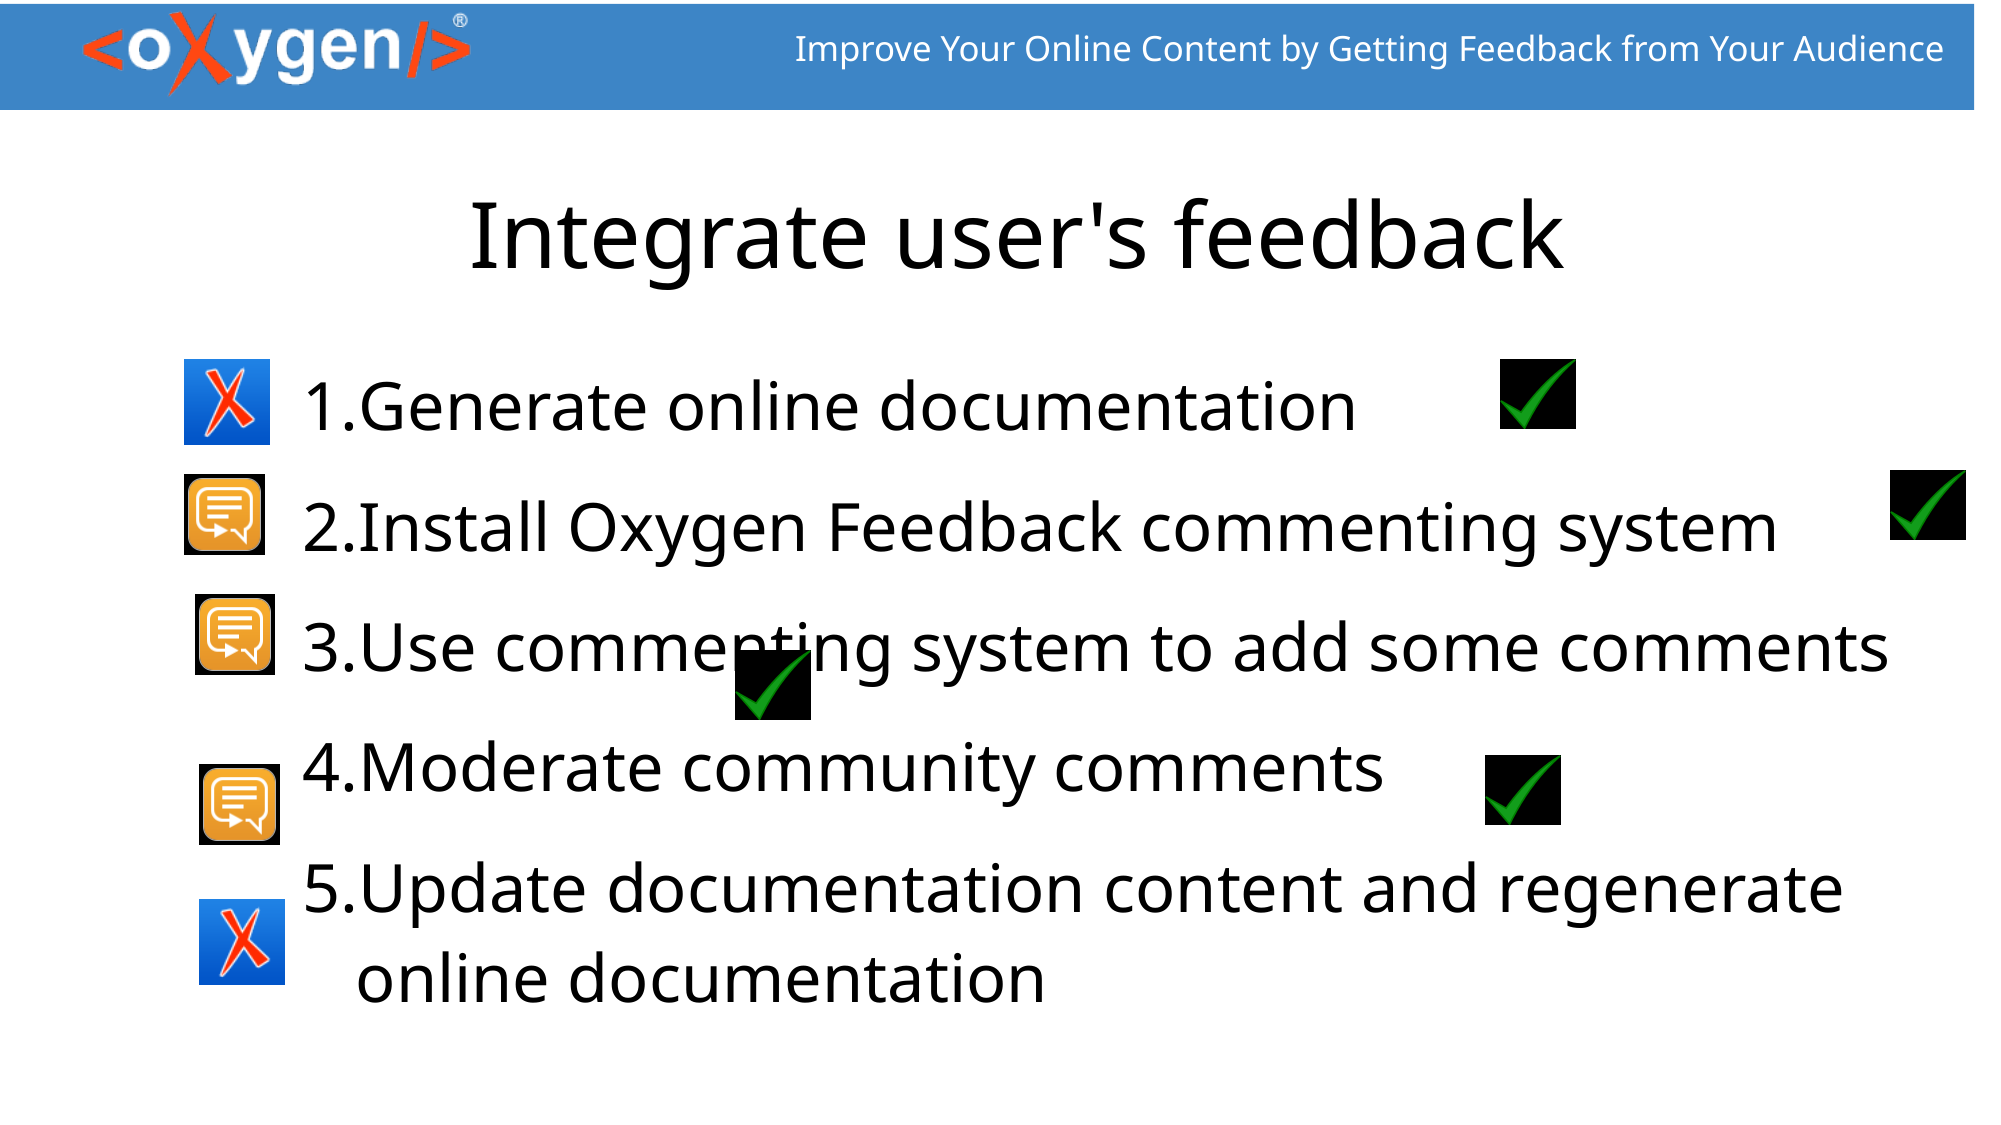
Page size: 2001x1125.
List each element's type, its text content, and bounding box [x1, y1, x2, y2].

title Integrate user's feedback [99, 139, 1900, 328]
picture [199, 899, 285, 985]
picture [184, 359, 270, 445]
picture [184, 474, 265, 555]
picture [199, 764, 280, 845]
picture [1500, 359, 1576, 430]
list Generate online documentation Install Oxygen Feedback commenting system Use commenting system to add some comments Moderate community comments Update documentation content and regenerate online documentation [285, 359, 1900, 1065]
picture [1485, 755, 1561, 826]
picture [735, 650, 811, 721]
picture [1890, 470, 1966, 540]
picture [195, 594, 275, 675]
picture [75, 0, 488, 106]
